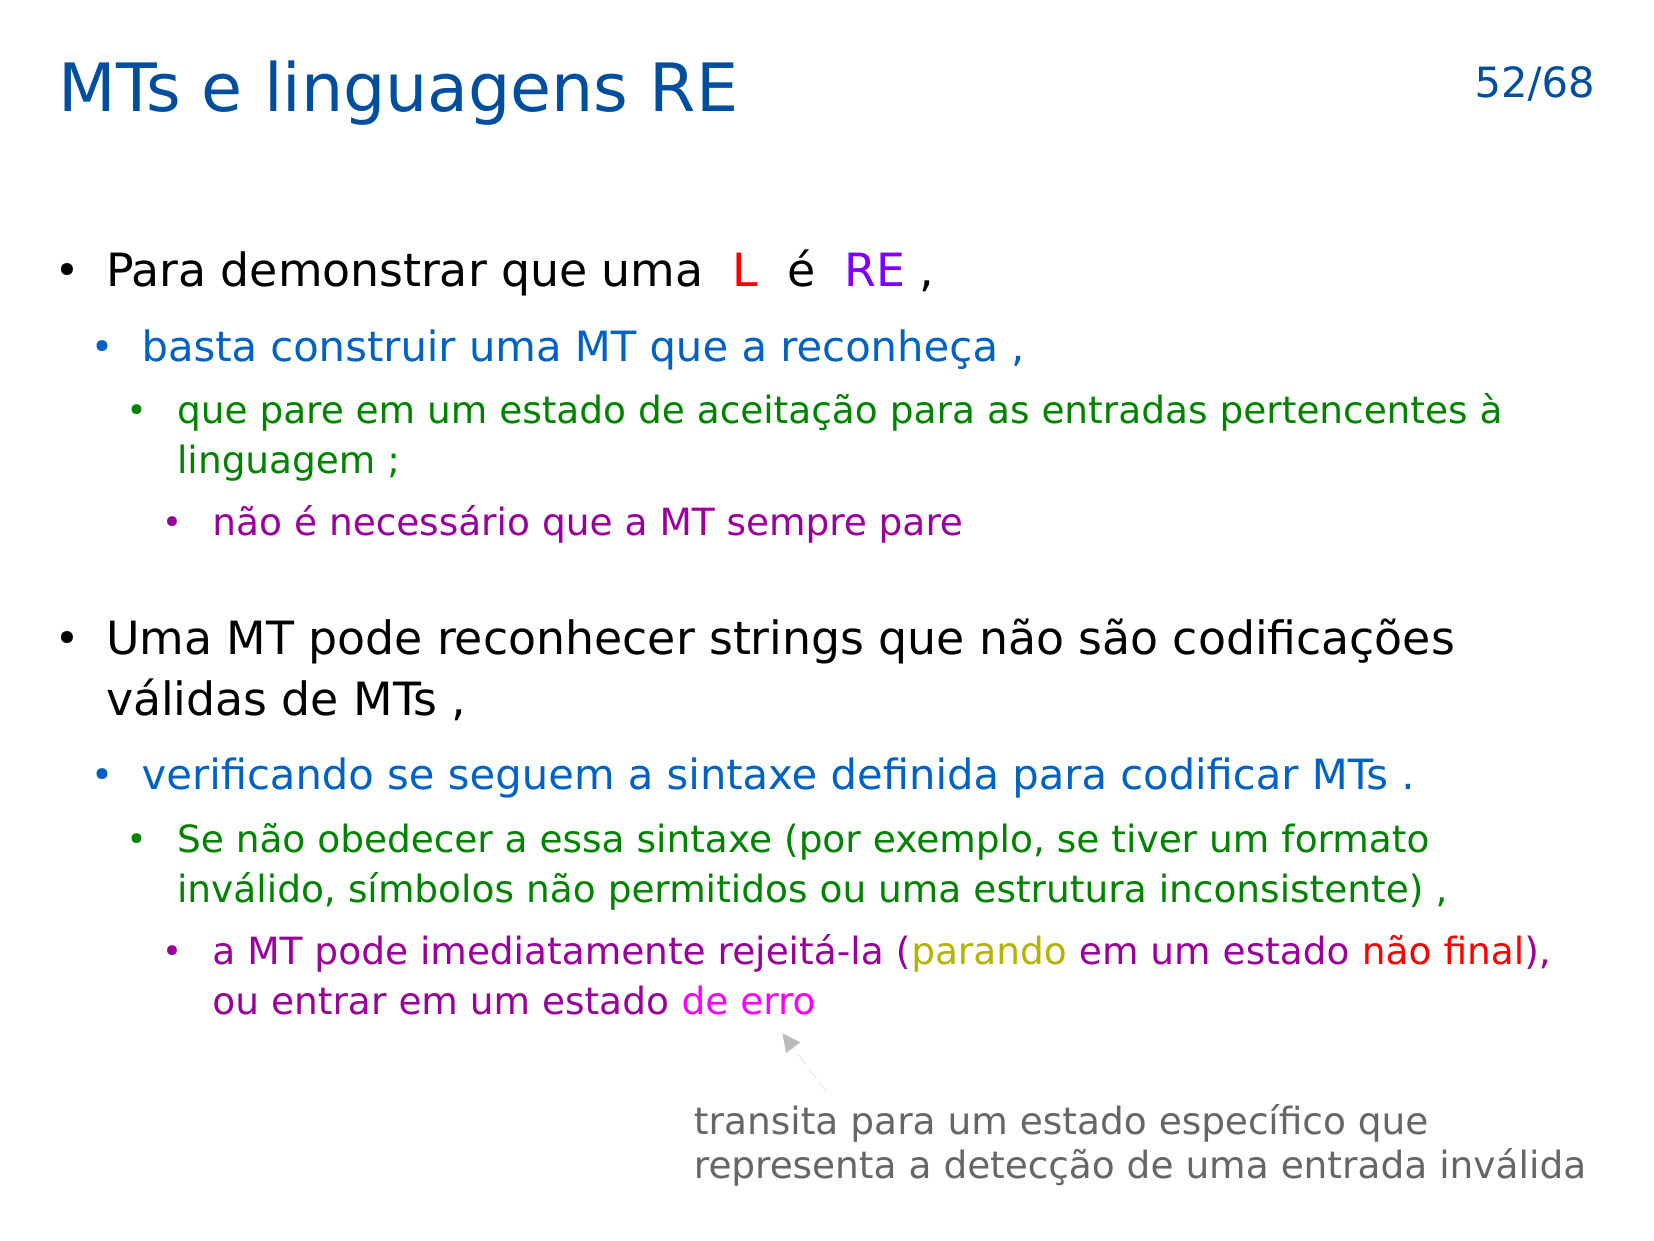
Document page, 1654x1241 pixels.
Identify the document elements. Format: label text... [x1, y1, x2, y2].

title MTs e linguagens RE [59, 29, 1625, 148]
text_box transita para um estado específico que representa a detecção de uma entrada inválida [679, 1092, 1625, 1238]
list Para demonstrar que uma L é RE , basta construir uma MT que a reconheça , que pare em um estado de aceitação para as entradas pertencentes à linguagem ; não é necessário que a MT sempre pare Uma MT pode reconhecer strings que não são codificações válidas de MTs , verificando se seguem a sintaxe definida para codificar MTs . Se não obedecer a essa sintaxe (por exemplo, se tiver um formato inválido, símbolos não permitidos ou uma estrutura inconsistente) , a MT pode imediatamente rejeitá-la (parando em um estado não final), ou entrar em um estado de erro [59, 236, 1595, 1211]
